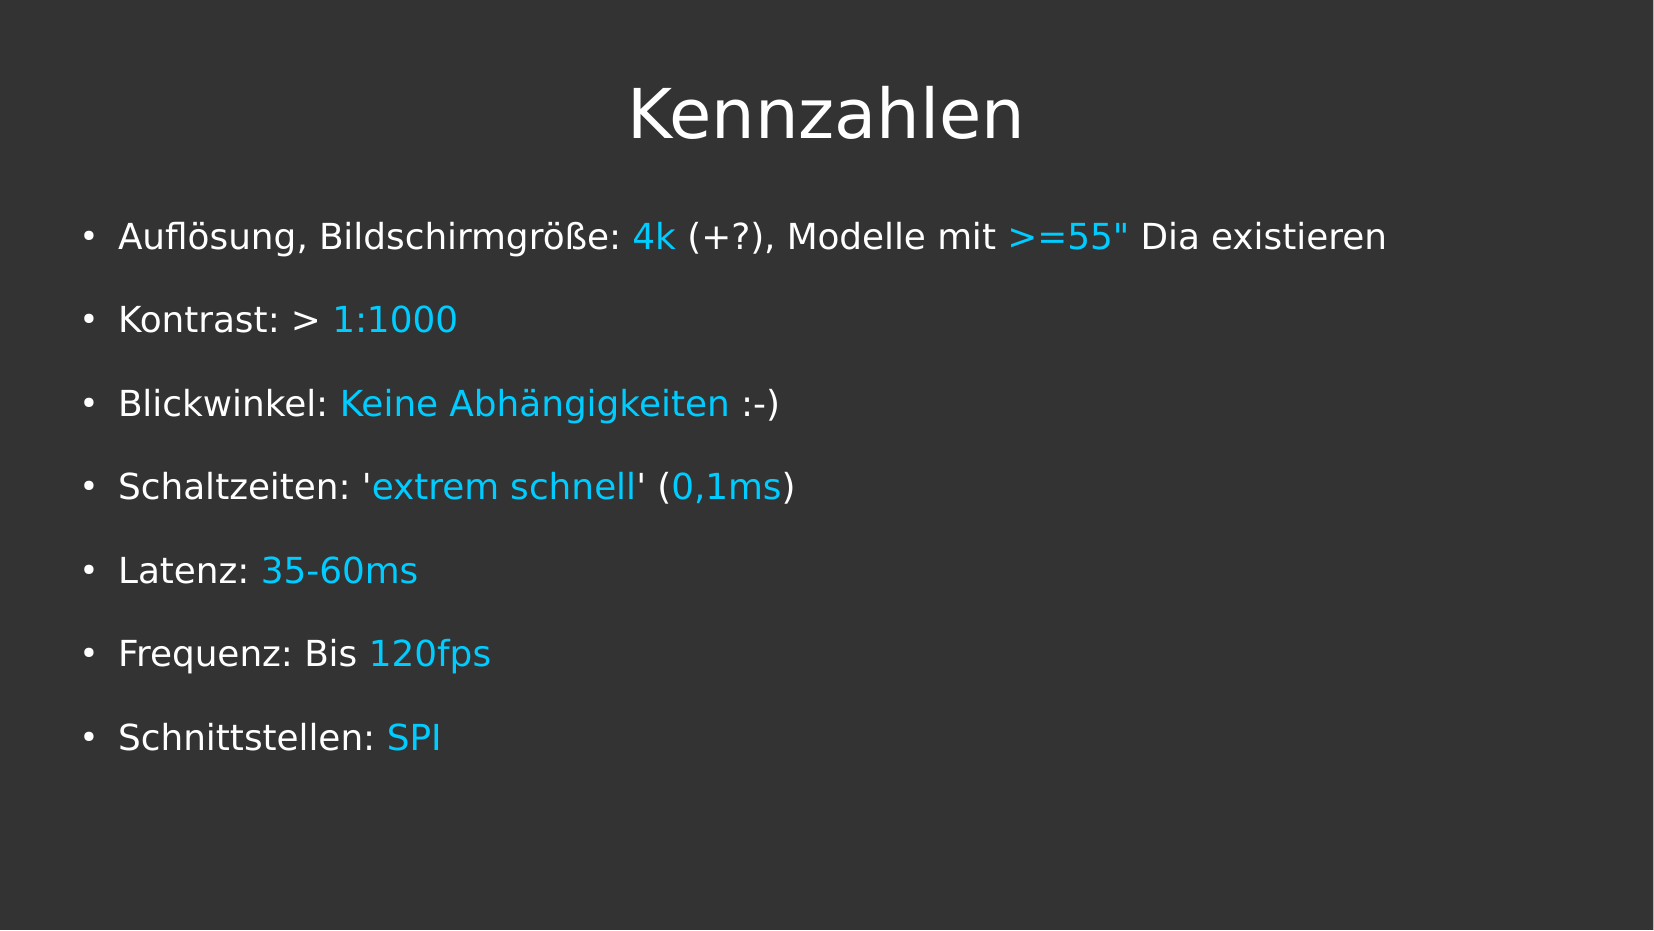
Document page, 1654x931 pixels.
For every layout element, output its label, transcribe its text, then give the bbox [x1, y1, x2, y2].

title Kennzahlen [82, 37, 1571, 193]
subtitle Auflösung, Bildschirmgröße: 4k (+?), Modelle mit >=55" Dia existieren Kontrast: > 1:1000 Blickwinkel: Keine Abhängigkeiten :-) Schaltzeiten: 'extrem schnell' (0,1ms) Latenz: 35-60ms Frequenz: Bis 120fps Schnittstellen: SPI [82, 215, 1571, 759]
